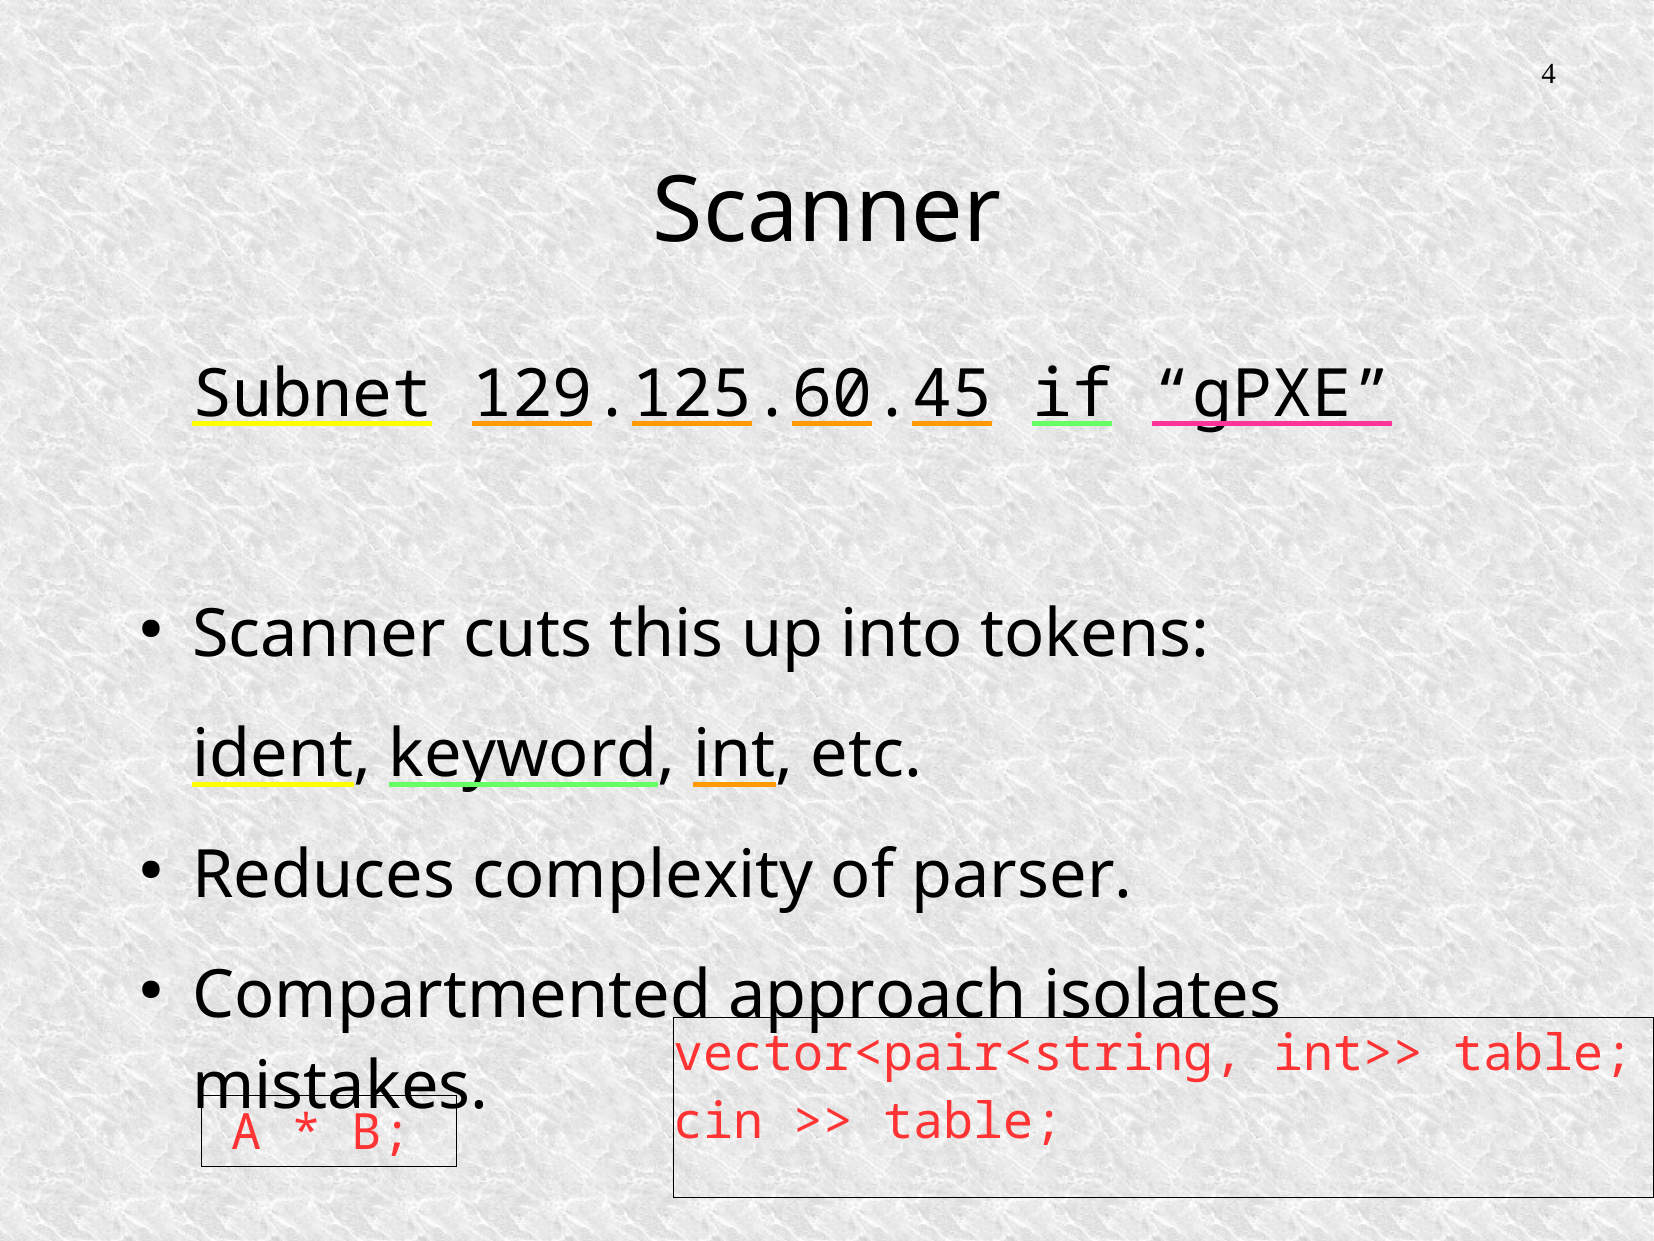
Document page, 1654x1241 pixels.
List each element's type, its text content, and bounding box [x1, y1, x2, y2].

title Scanner [121, 102, 1534, 310]
text_box A * B; [201, 1095, 457, 1167]
text_box vector<pair<string, int>> table; cin >> table; [673, 1017, 1654, 1198]
picture [0, 0, 1654, 1241]
list Subnet 129.125.60.45 if “gPXE” Scanner cuts this up into tokens: ident, keyword, int, etc. Reduces complexity of parser. Compartmented approach isolates mistakes. [121, 344, 1534, 1127]
